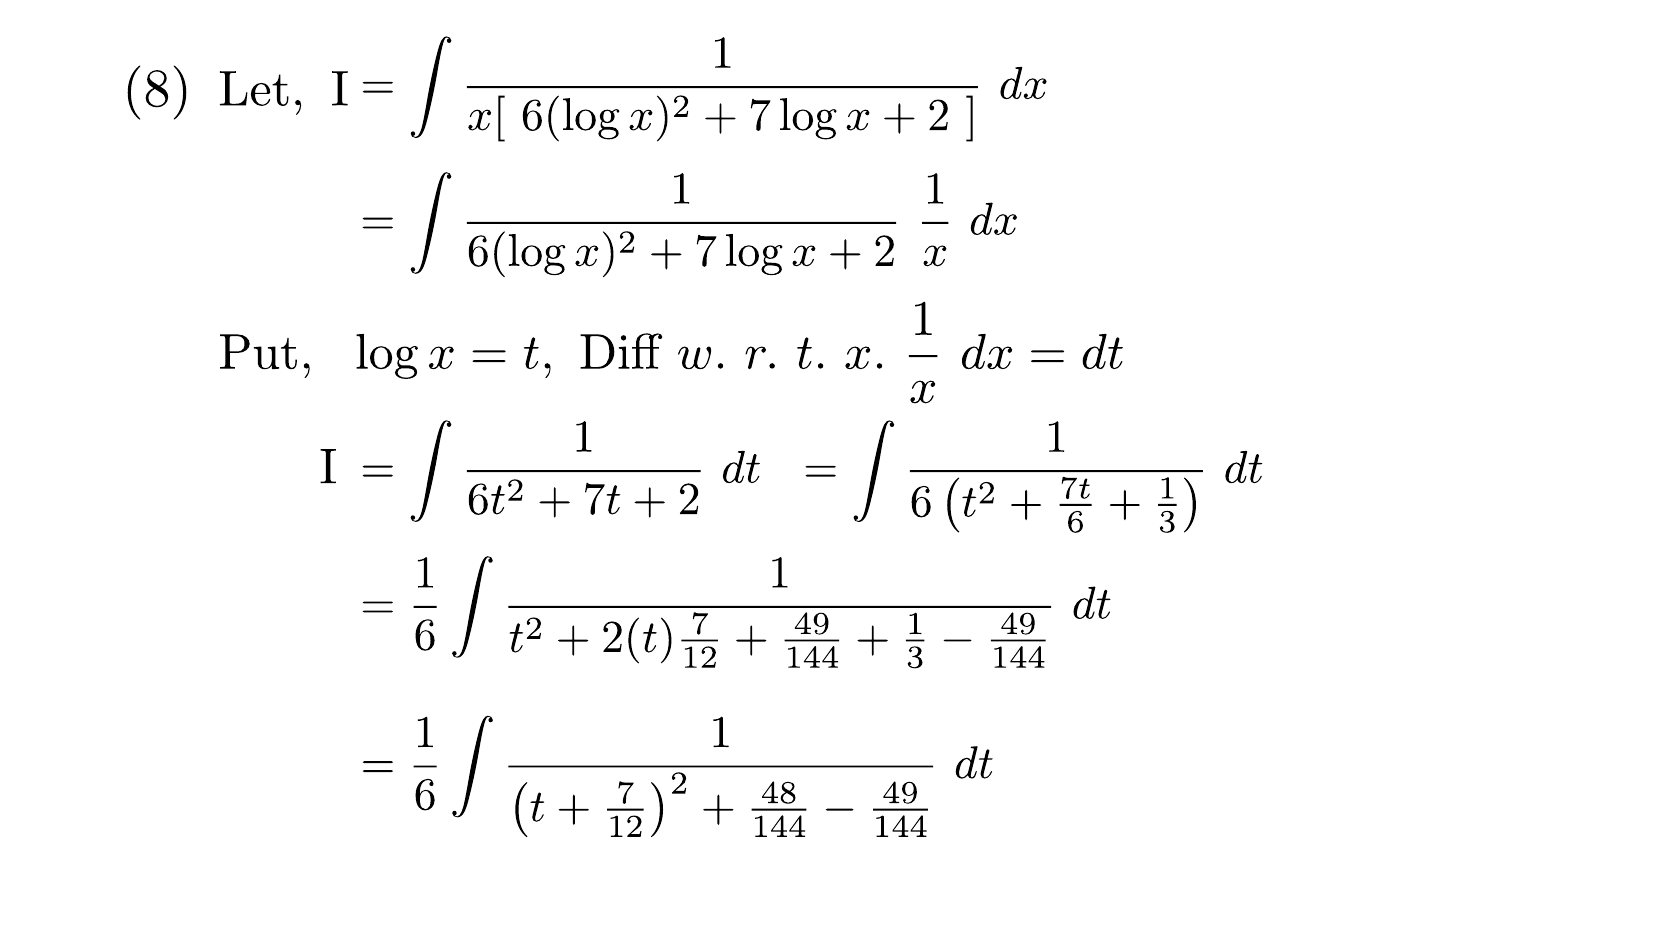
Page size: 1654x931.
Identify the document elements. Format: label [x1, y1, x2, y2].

text_box [362, 556, 1111, 669]
text_box [362, 420, 761, 522]
text_box [219, 71, 302, 115]
text_box [332, 71, 348, 106]
text_box [320, 449, 336, 484]
text_box [125, 65, 187, 120]
text_box [805, 420, 1263, 533]
text_box [362, 36, 1047, 142]
text_box [362, 172, 1017, 278]
text_box [220, 301, 1124, 404]
text_box [362, 715, 993, 838]
title [47, 36, 1607, 898]
